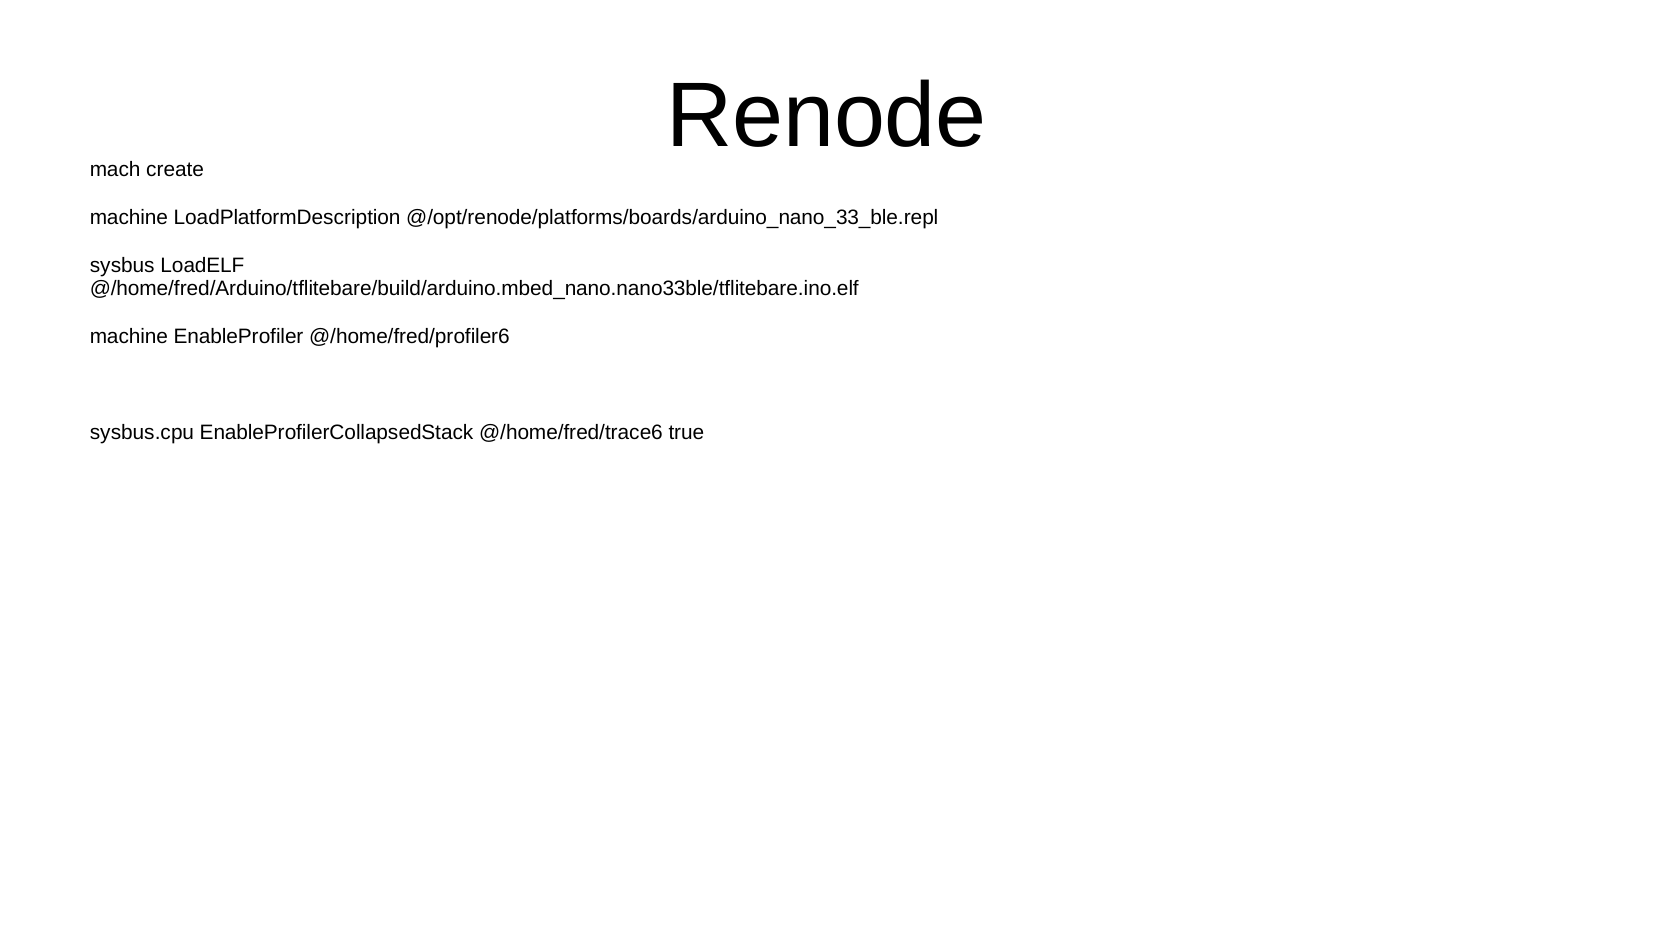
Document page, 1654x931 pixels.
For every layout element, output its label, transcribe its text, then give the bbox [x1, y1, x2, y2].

title Renode [82, 37, 1571, 193]
text_box mach create machine LoadPlatformDescription @/opt/renode/platforms/boards/arduino_nano_33_ble.repl sysbus LoadELF @/home/fred/Arduino/tflitebare/build/arduino.mbed_nano.nano33ble/tflitebare.ino.elf machine EnableProfiler @/home/fred/profiler6 sysbus.cpu EnableProfilerCollapsedStack @/home/fred/trace6 true [75, 150, 1013, 633]
